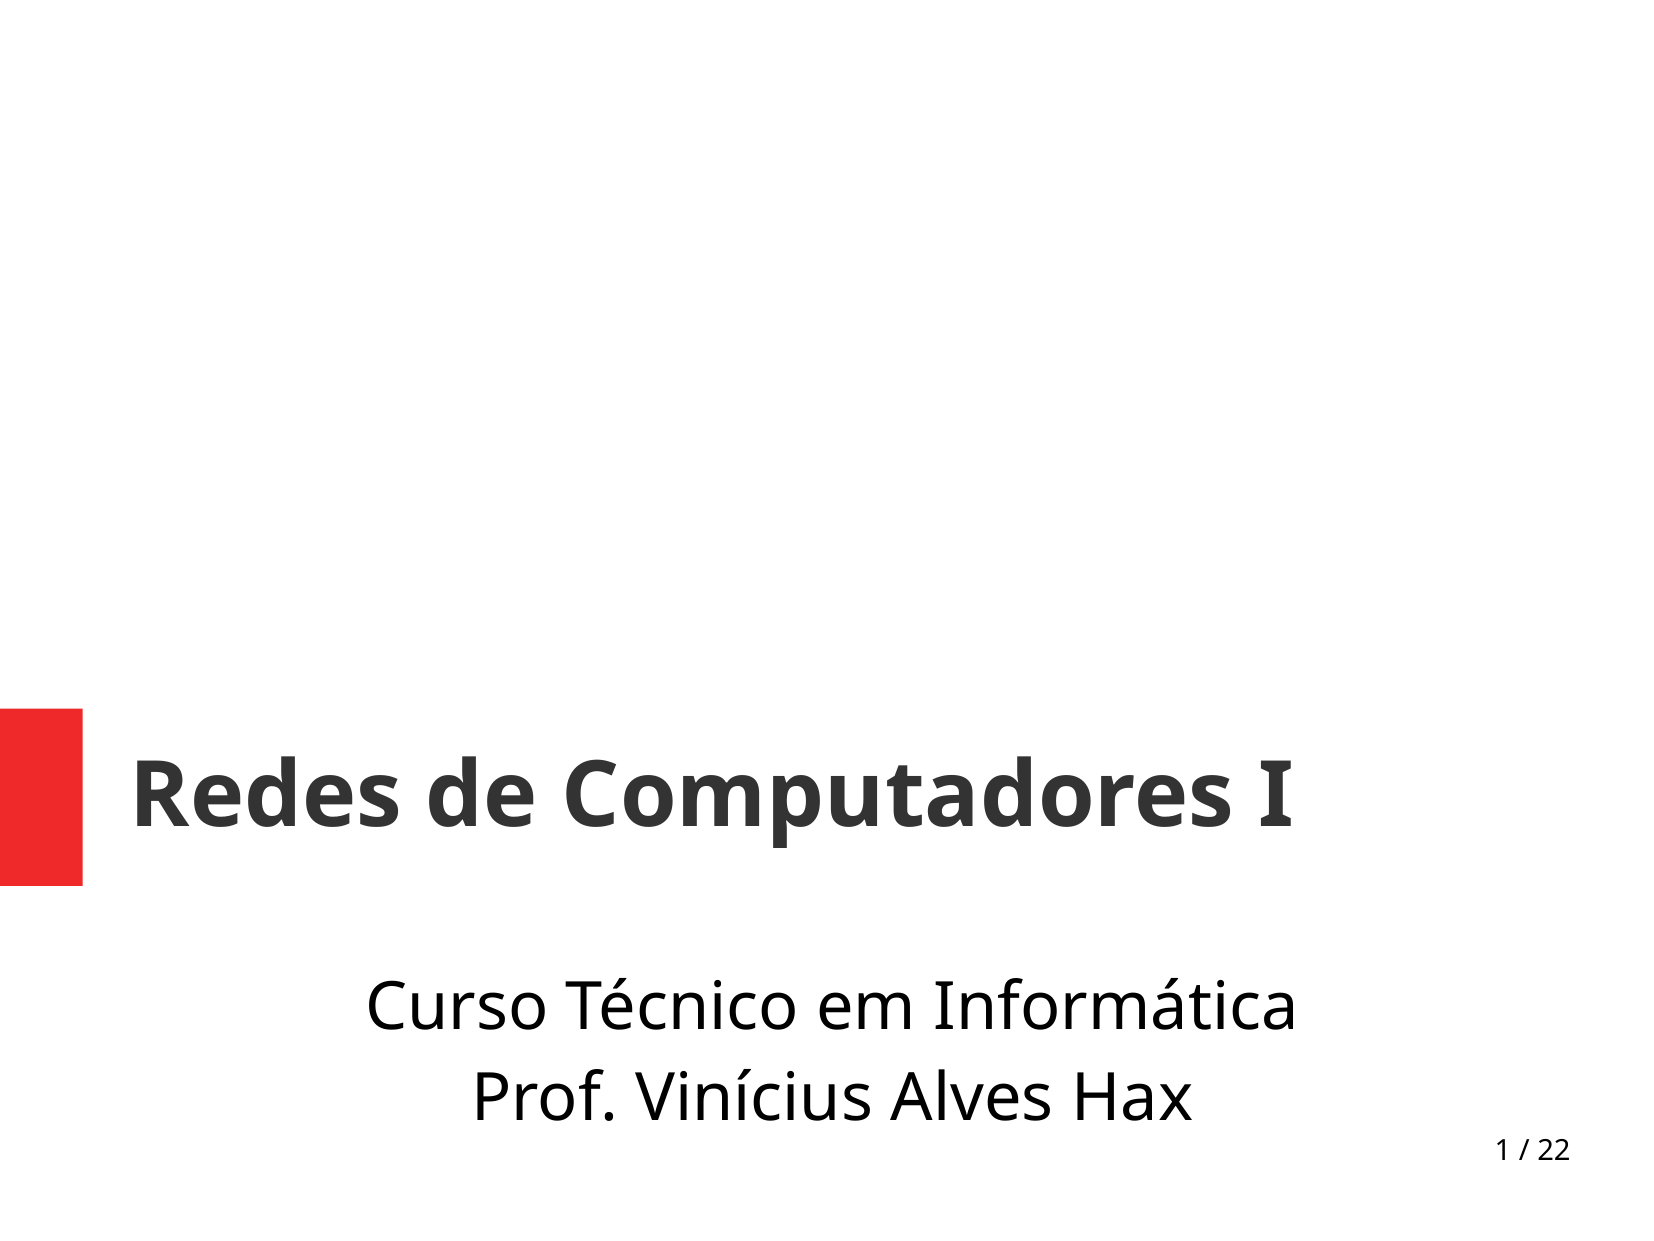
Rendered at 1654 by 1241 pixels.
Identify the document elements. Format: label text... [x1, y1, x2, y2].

title Redes de Computadores I [129, 616, 1536, 966]
subtitle Curso Técnico em Informática Prof. Vinícius Alves Hax [129, 968, 1536, 1130]
